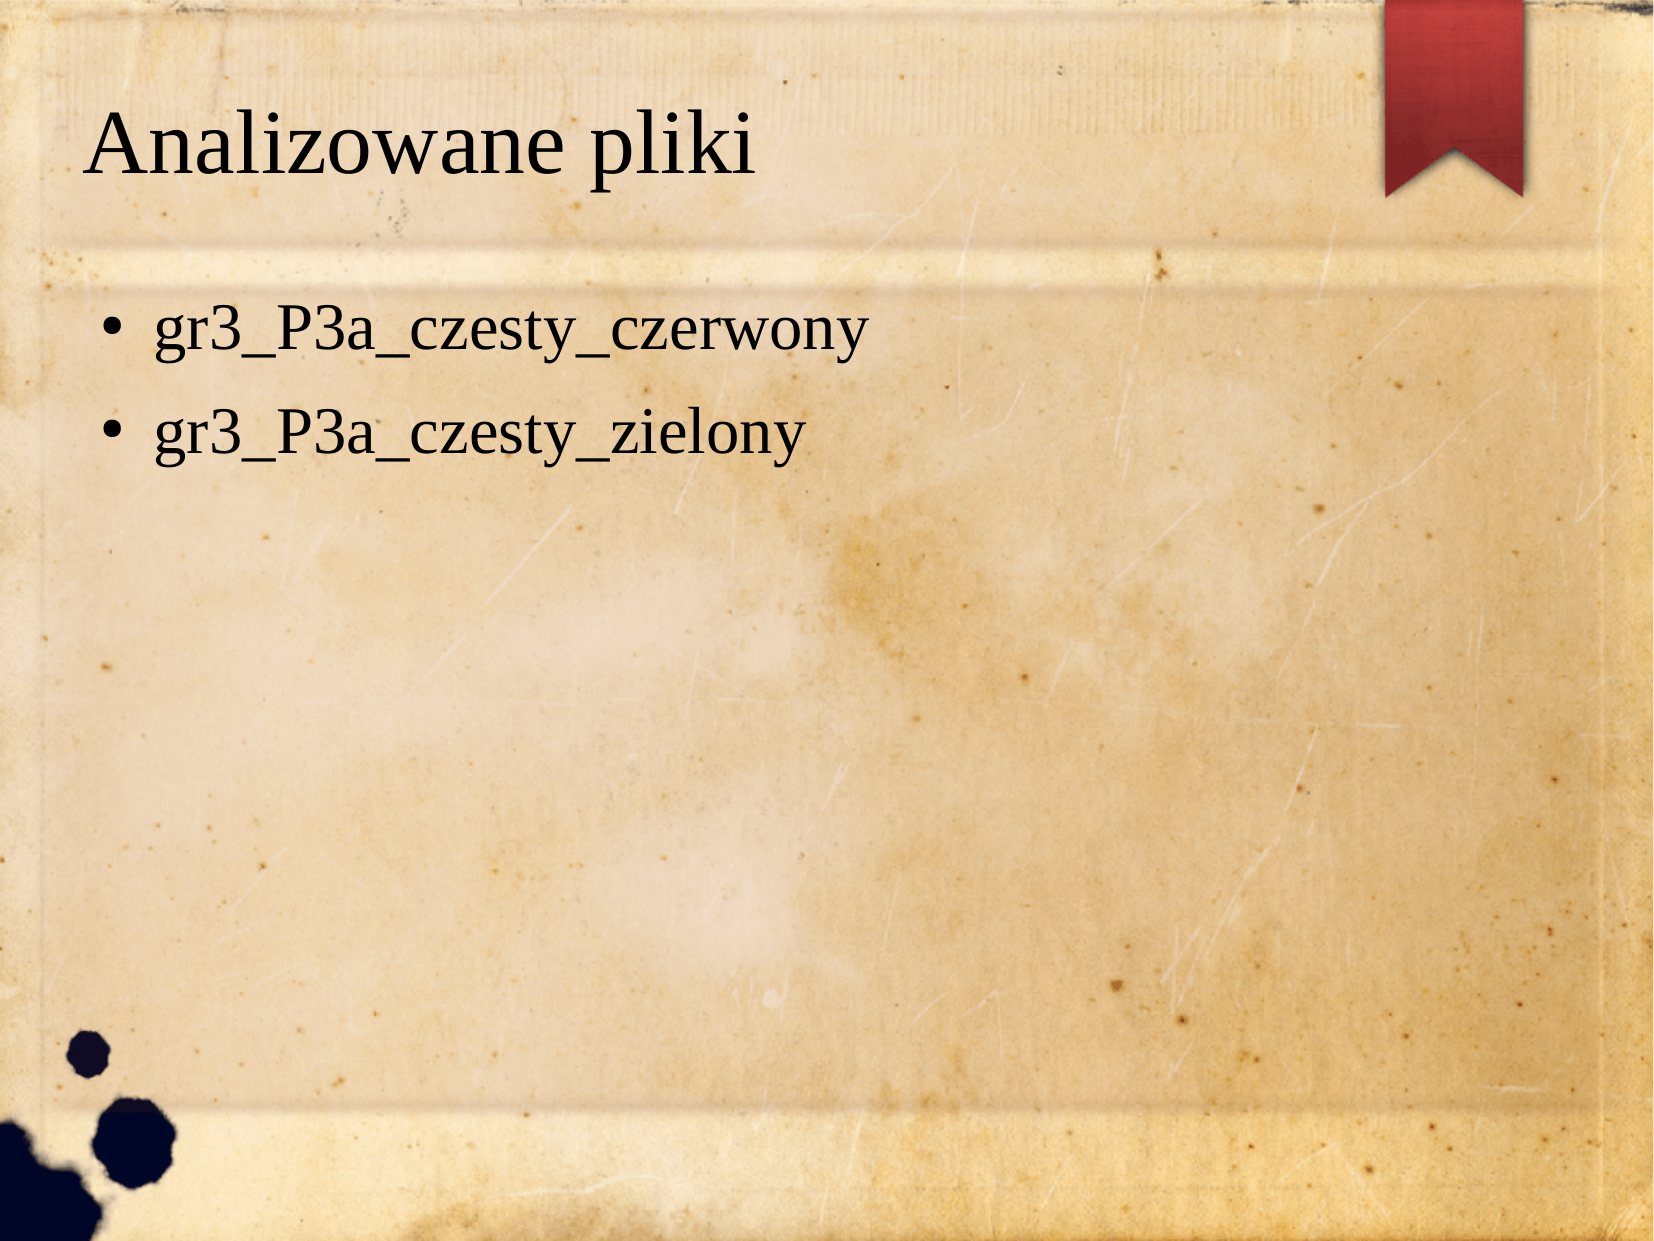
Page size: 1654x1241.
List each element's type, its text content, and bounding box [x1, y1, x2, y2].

list gr3_P3a_czesty_czerwony gr3_P3a_czesty_zielony [82, 290, 1538, 1010]
title Analizowane pliki [82, 49, 1347, 237]
picture [0, 0, 1654, 1241]
